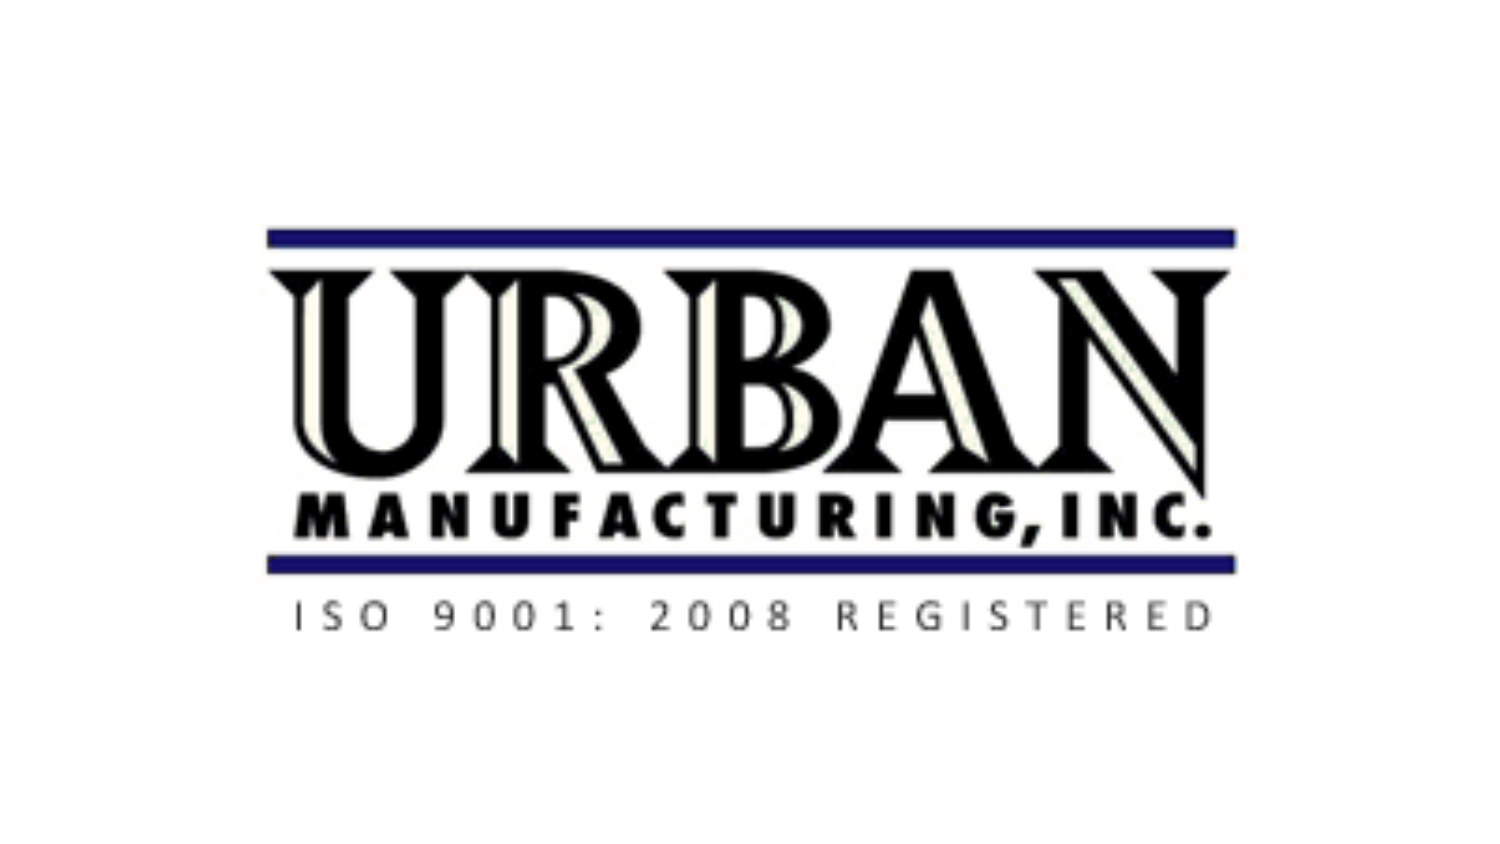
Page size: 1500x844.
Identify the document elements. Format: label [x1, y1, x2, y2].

picture [190, 190, 1310, 654]
